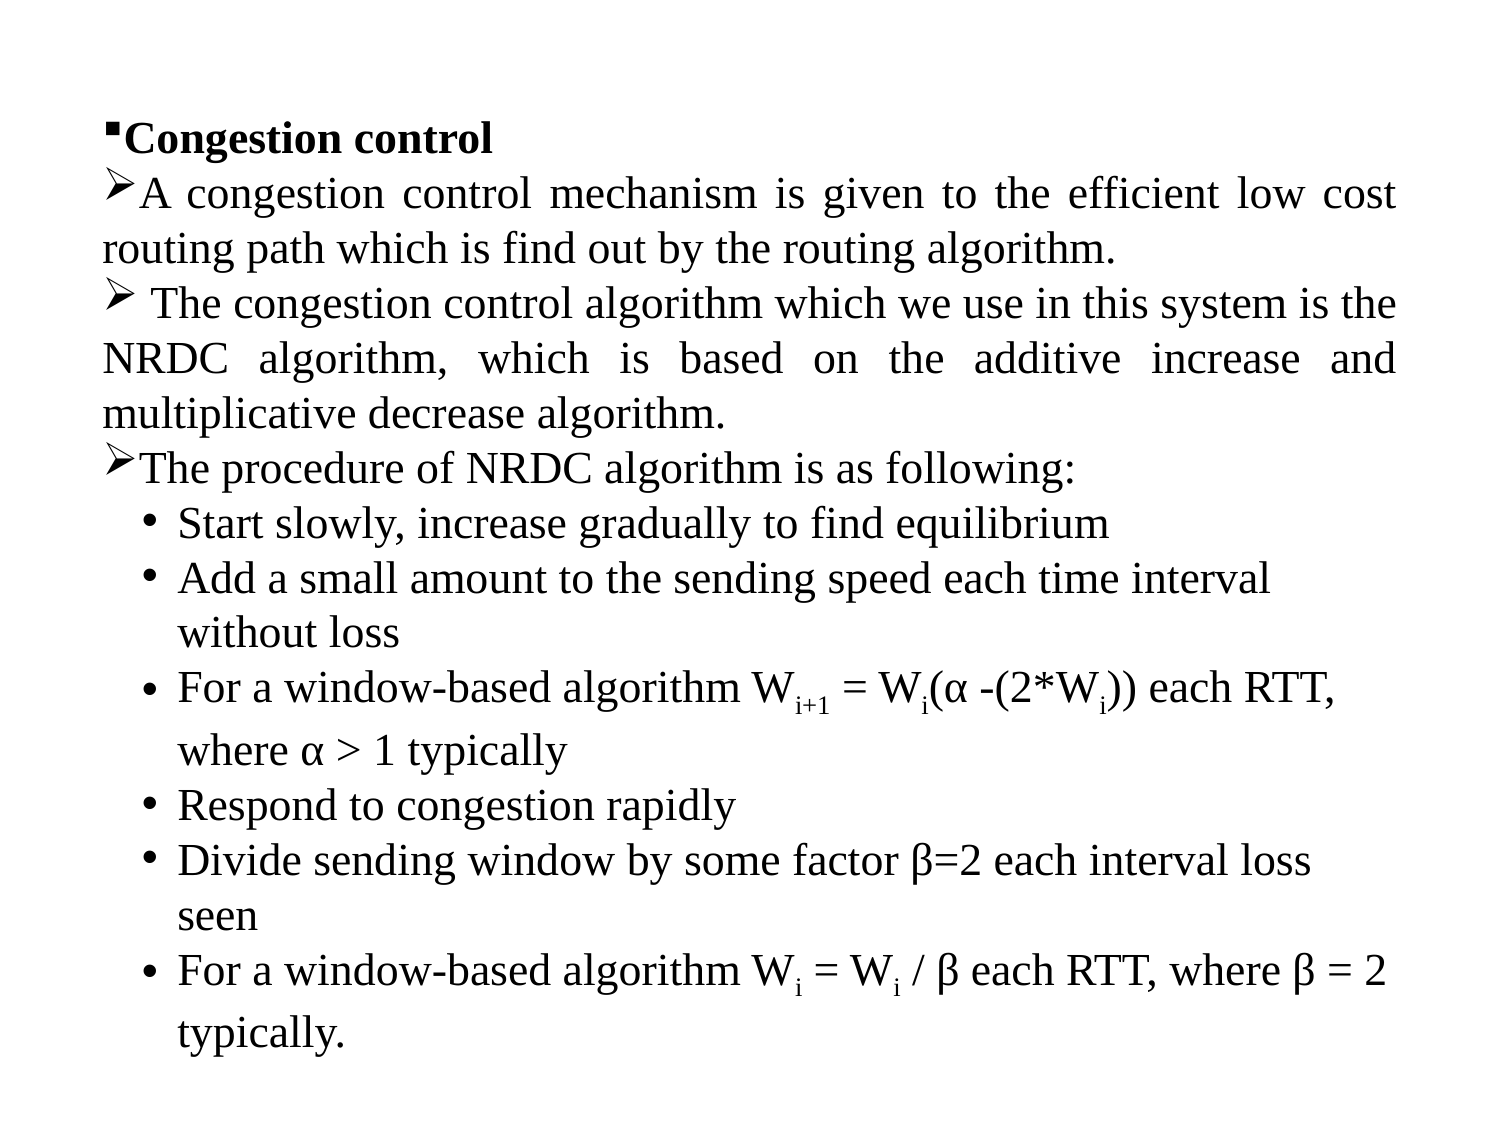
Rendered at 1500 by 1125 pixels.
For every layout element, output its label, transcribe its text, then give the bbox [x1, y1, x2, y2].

text_box Congestion control A congestion control mechanism is given to the efficient low cost routing path which is find out by the routing algorithm. The congestion control algorithm which we use in this system is the NRDC algorithm, which is based on the additive increase and multiplicative decrease algorithm. The procedure of NRDC algorithm is as following: Start slowly, increase gradually to find equilibrium Add a small amount to the sending speed each time interval without loss For a window-based algorithm Wi+1 = Wi(α -(2*Wi)) each RTT, where α > 1 typically Respond to congestion rapidly Divide sending window by some factor β=2 each interval loss seen For a window-based algorithm Wi = Wi / β each RTT, where β = 2 typically. [87, 99, 1413, 1125]
